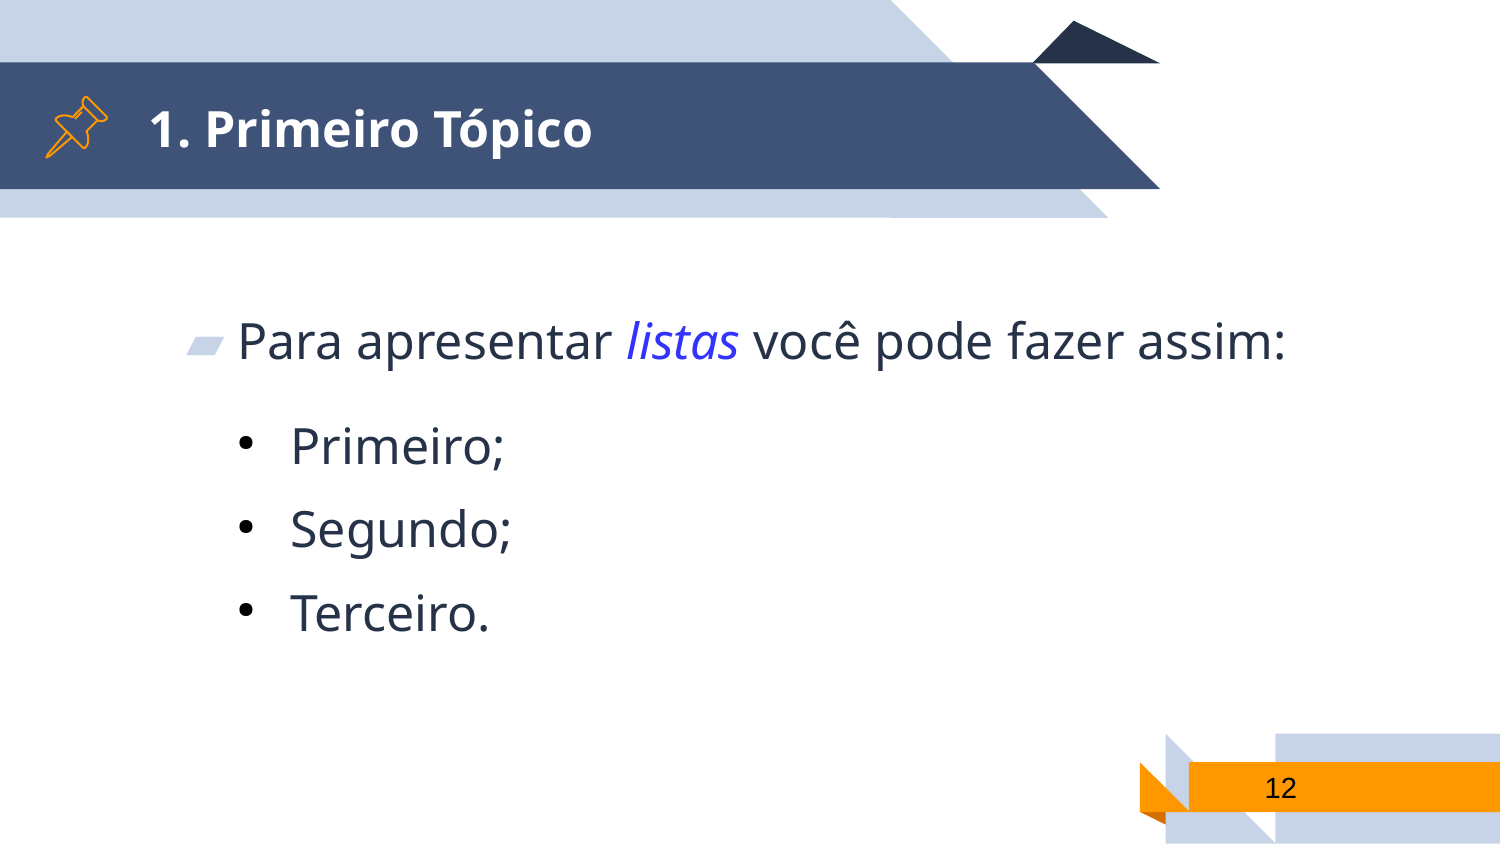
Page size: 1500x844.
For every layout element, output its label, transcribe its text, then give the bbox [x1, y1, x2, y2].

title 1. Primeiro Tópico [133, 64, 1035, 190]
slide_number <number> [1249, 760, 1494, 813]
list Para apresentar listas você pode fazer assim: Primeiro; Segundo; Terceiro. [133, 217, 1430, 734]
